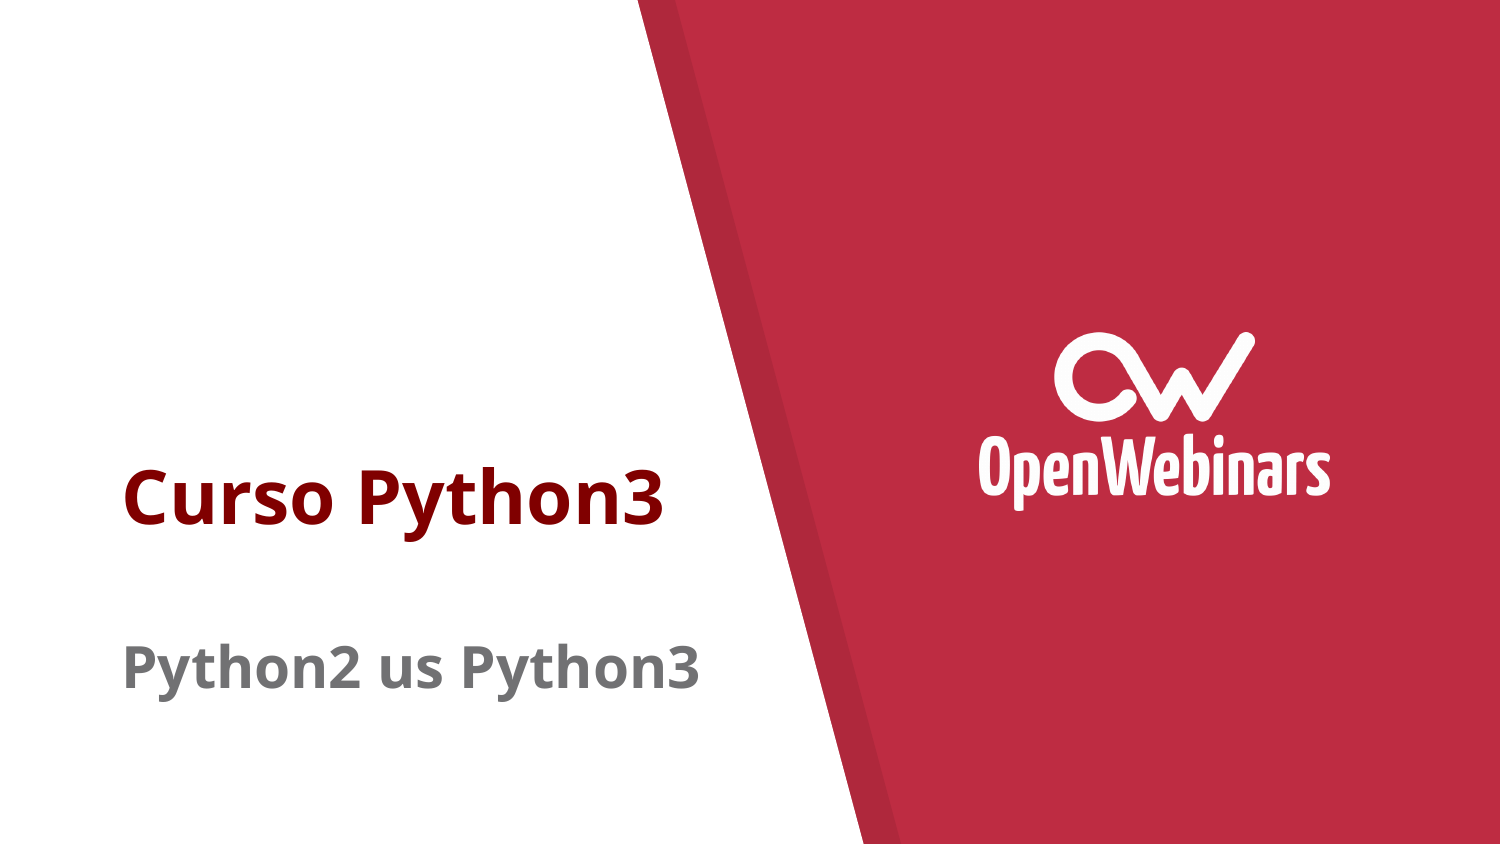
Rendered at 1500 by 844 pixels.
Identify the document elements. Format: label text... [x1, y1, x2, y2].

title Curso Python3 Python2 us Python3 [106, 520, 801, 715]
picture [979, 332, 1330, 512]
